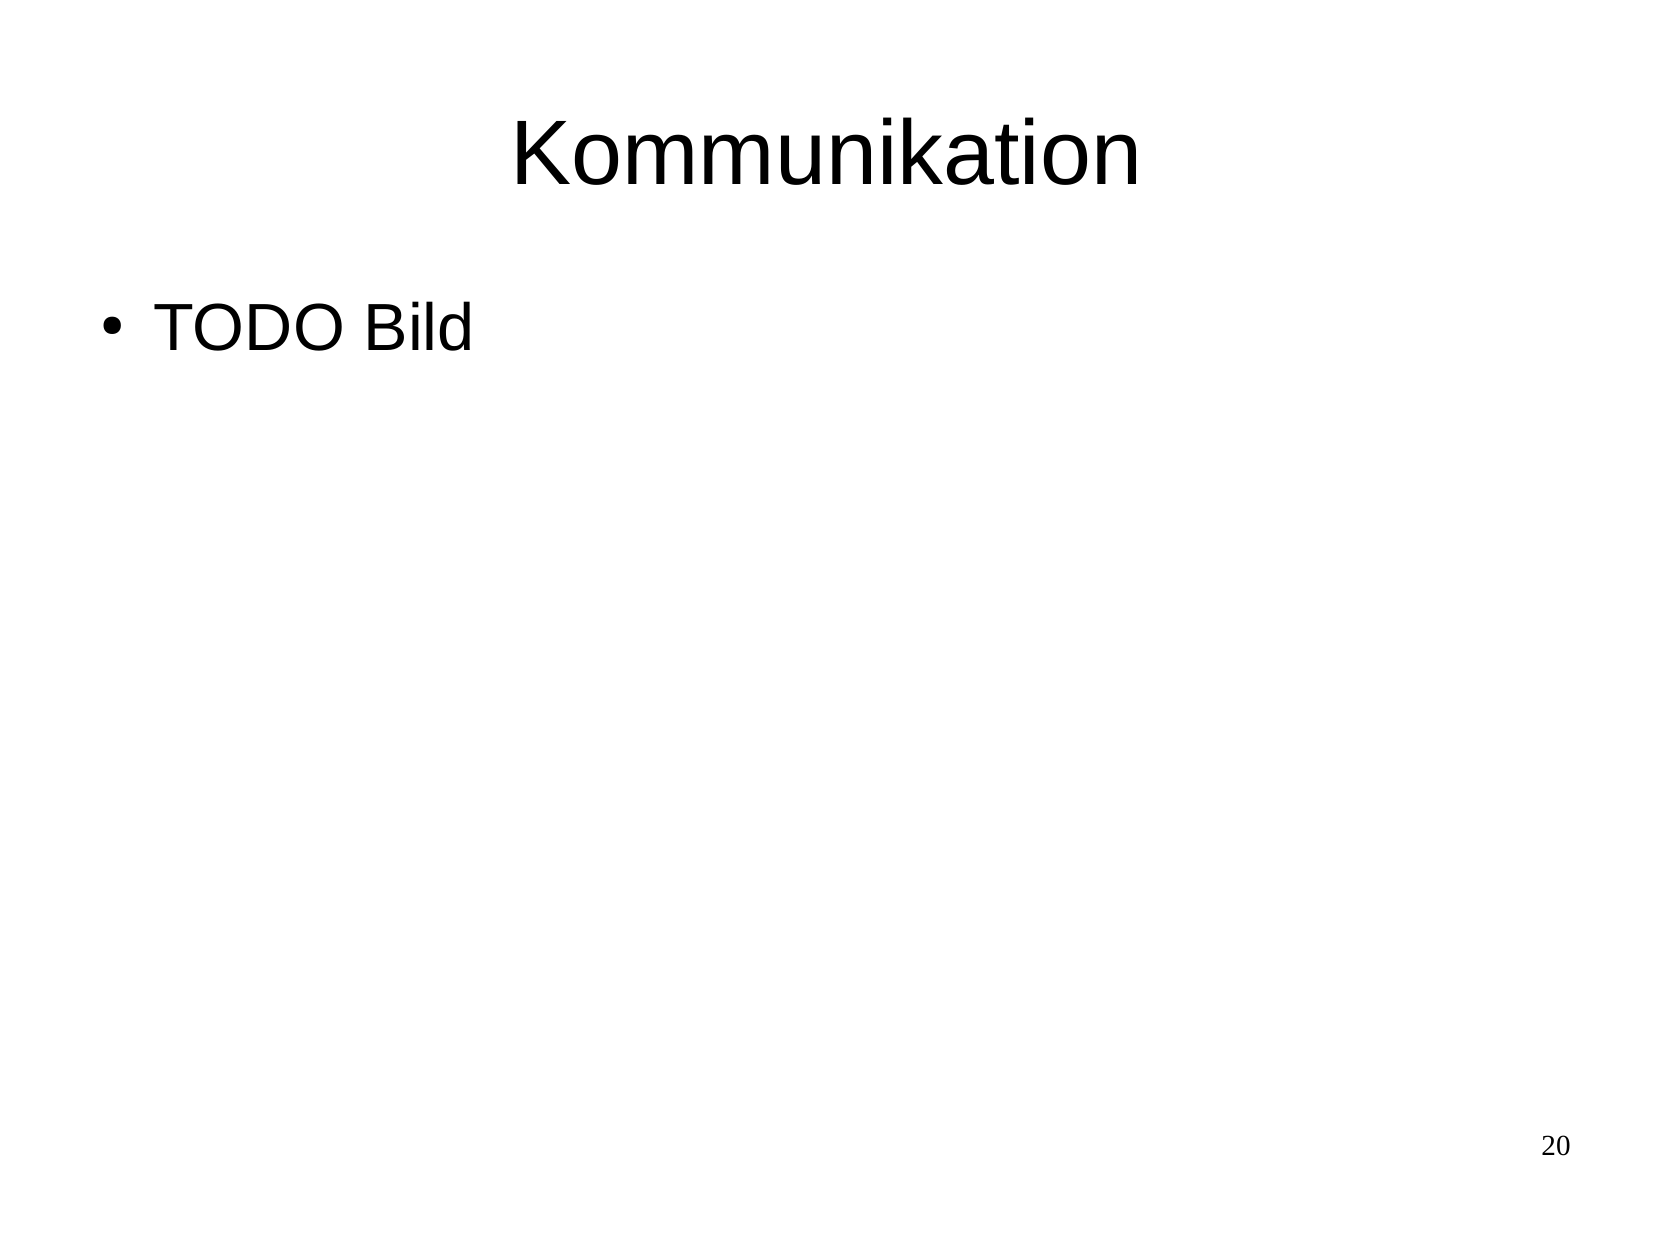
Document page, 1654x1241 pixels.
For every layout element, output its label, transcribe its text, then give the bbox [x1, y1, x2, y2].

title Kommunikation [82, 49, 1571, 257]
list TODO Bild [82, 290, 1538, 1010]
